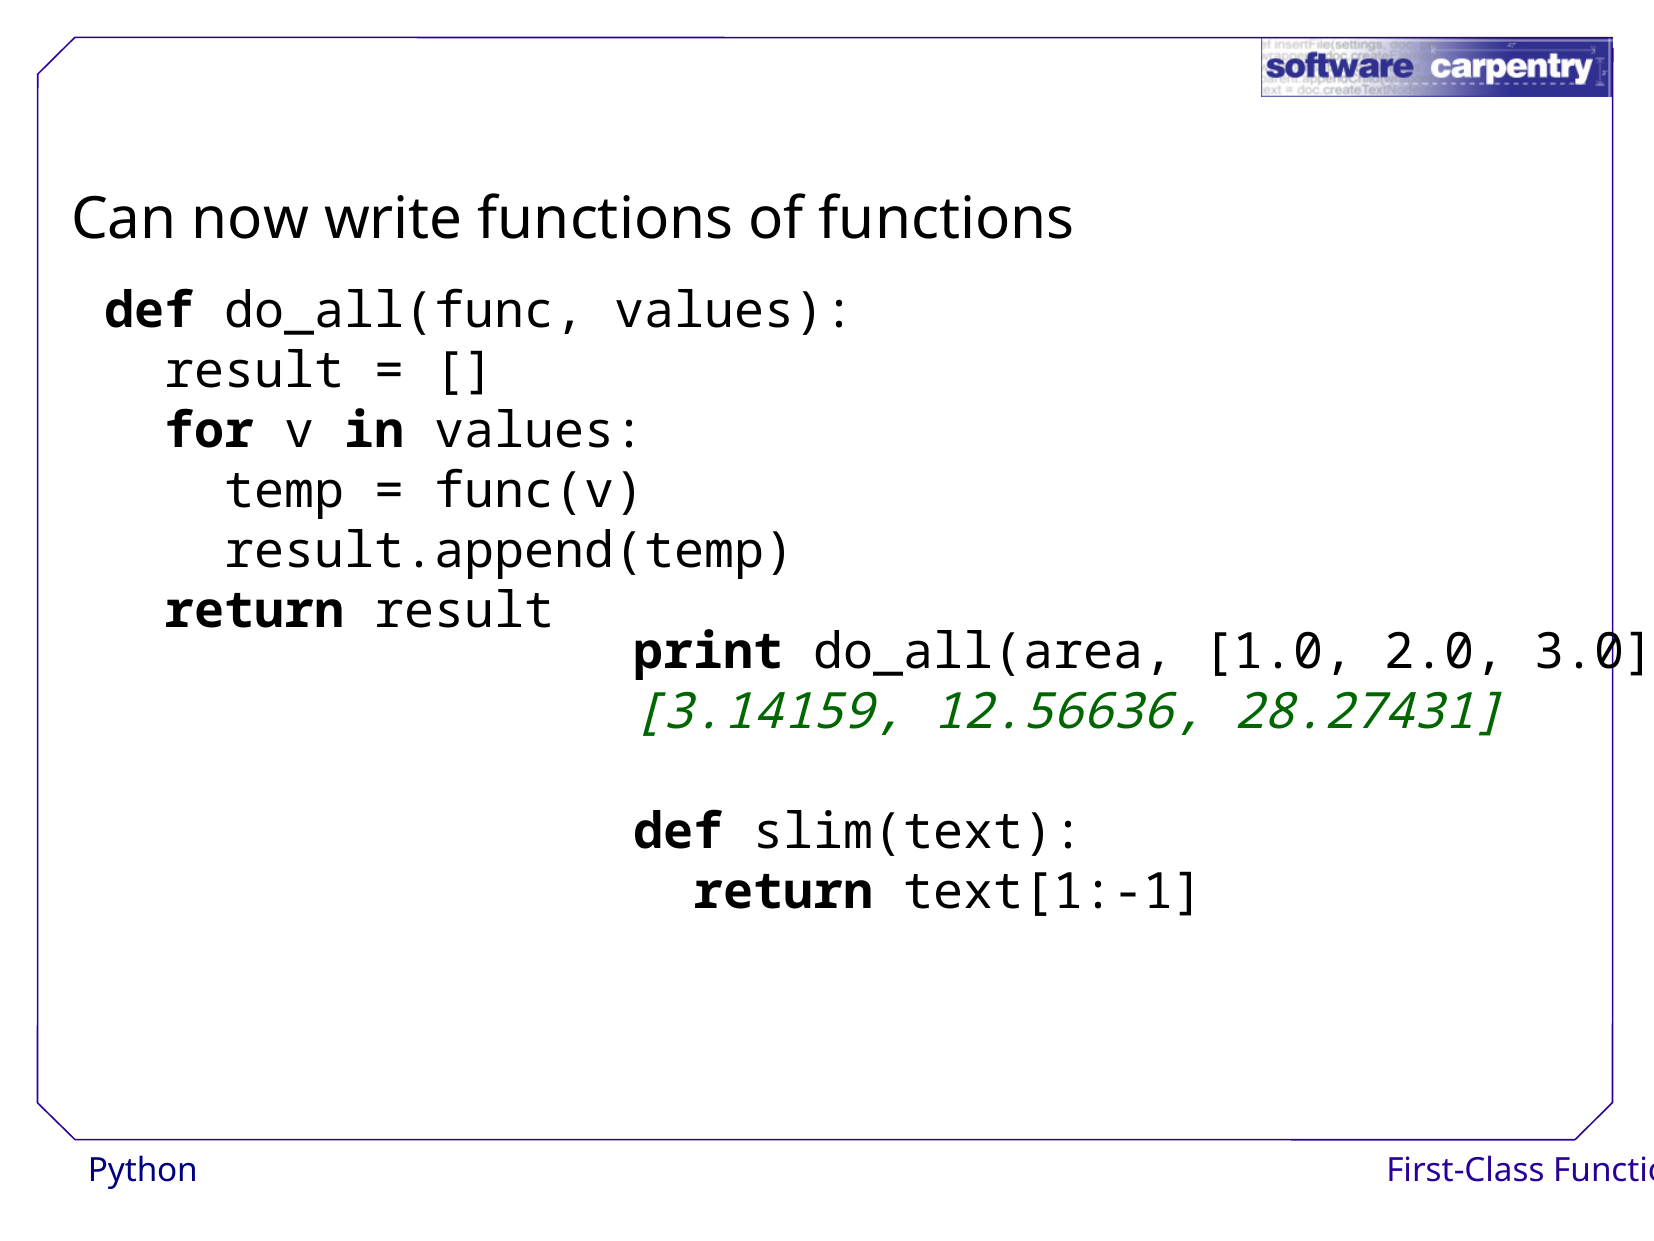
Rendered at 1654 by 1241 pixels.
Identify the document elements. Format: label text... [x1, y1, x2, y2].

text_box def do_all(func, values): result = [] for v in values: temp = func(v) result.append(temp) return result [89, 270, 799, 687]
text_box Can now write functions of functions [56, 138, 1240, 259]
picture [1261, 39, 1613, 97]
text_box print do_all(area, [1.0, 2.0, 3.0]) [3.14159, 12.56636, 28.27431] def slim(text): return text[1:-1] [619, 610, 1536, 1122]
